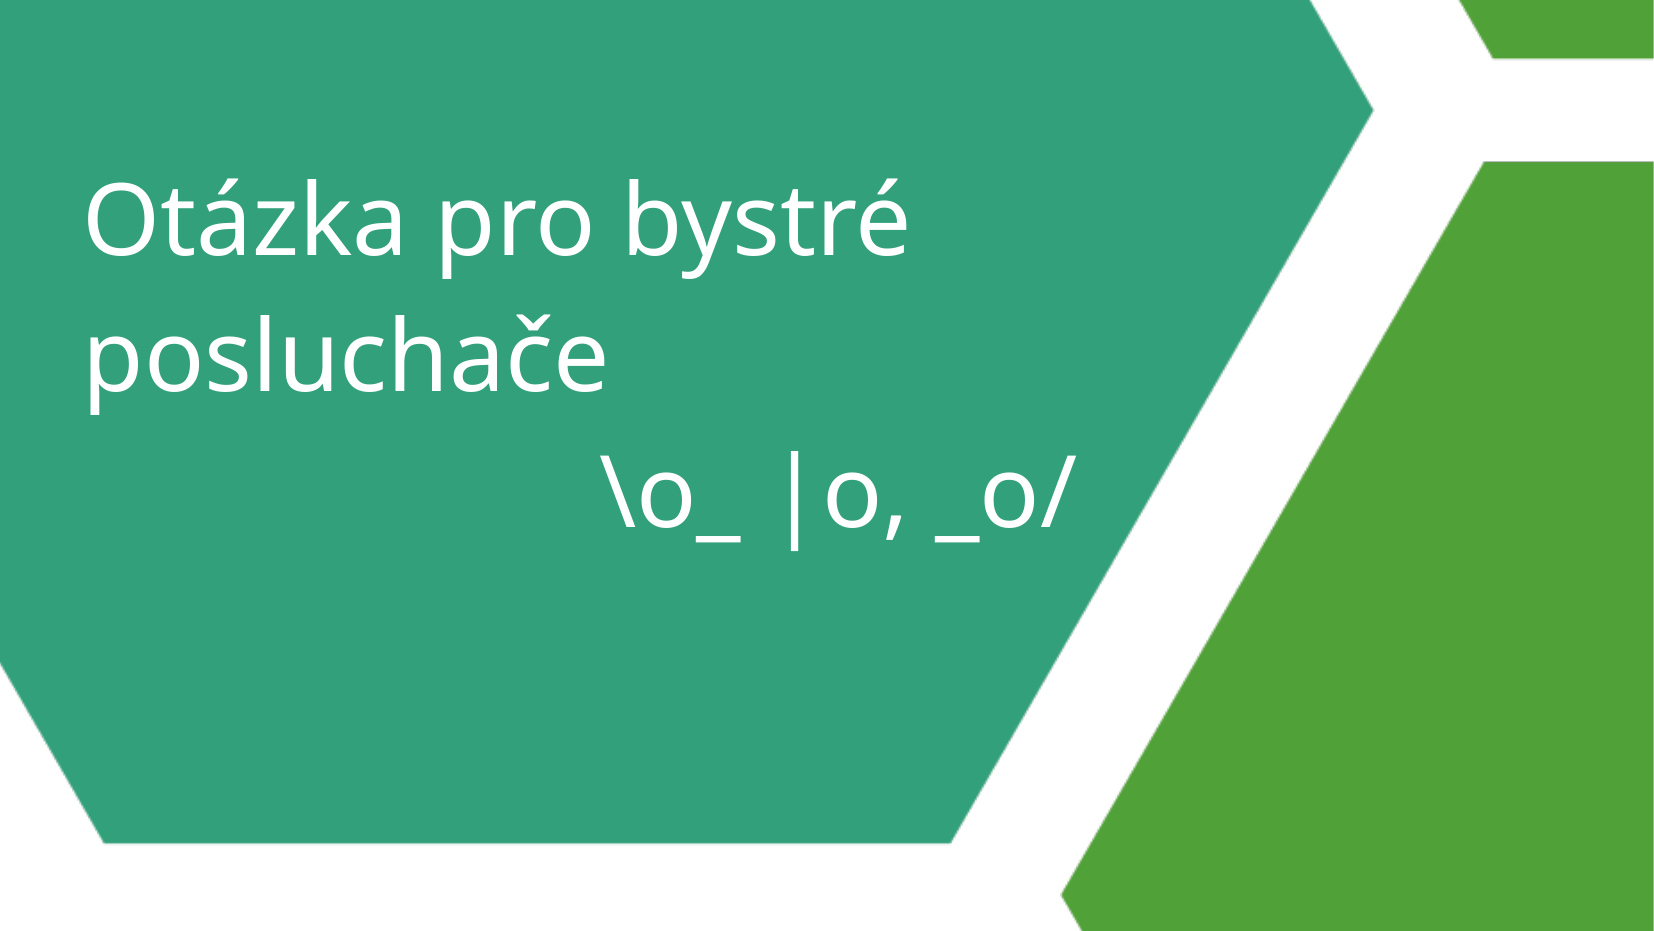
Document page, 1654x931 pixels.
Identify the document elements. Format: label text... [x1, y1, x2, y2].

title Otázka pro bystré posluchače \o_ |o, _o/ [82, 178, 1218, 528]
picture [0, 0, 1654, 931]
